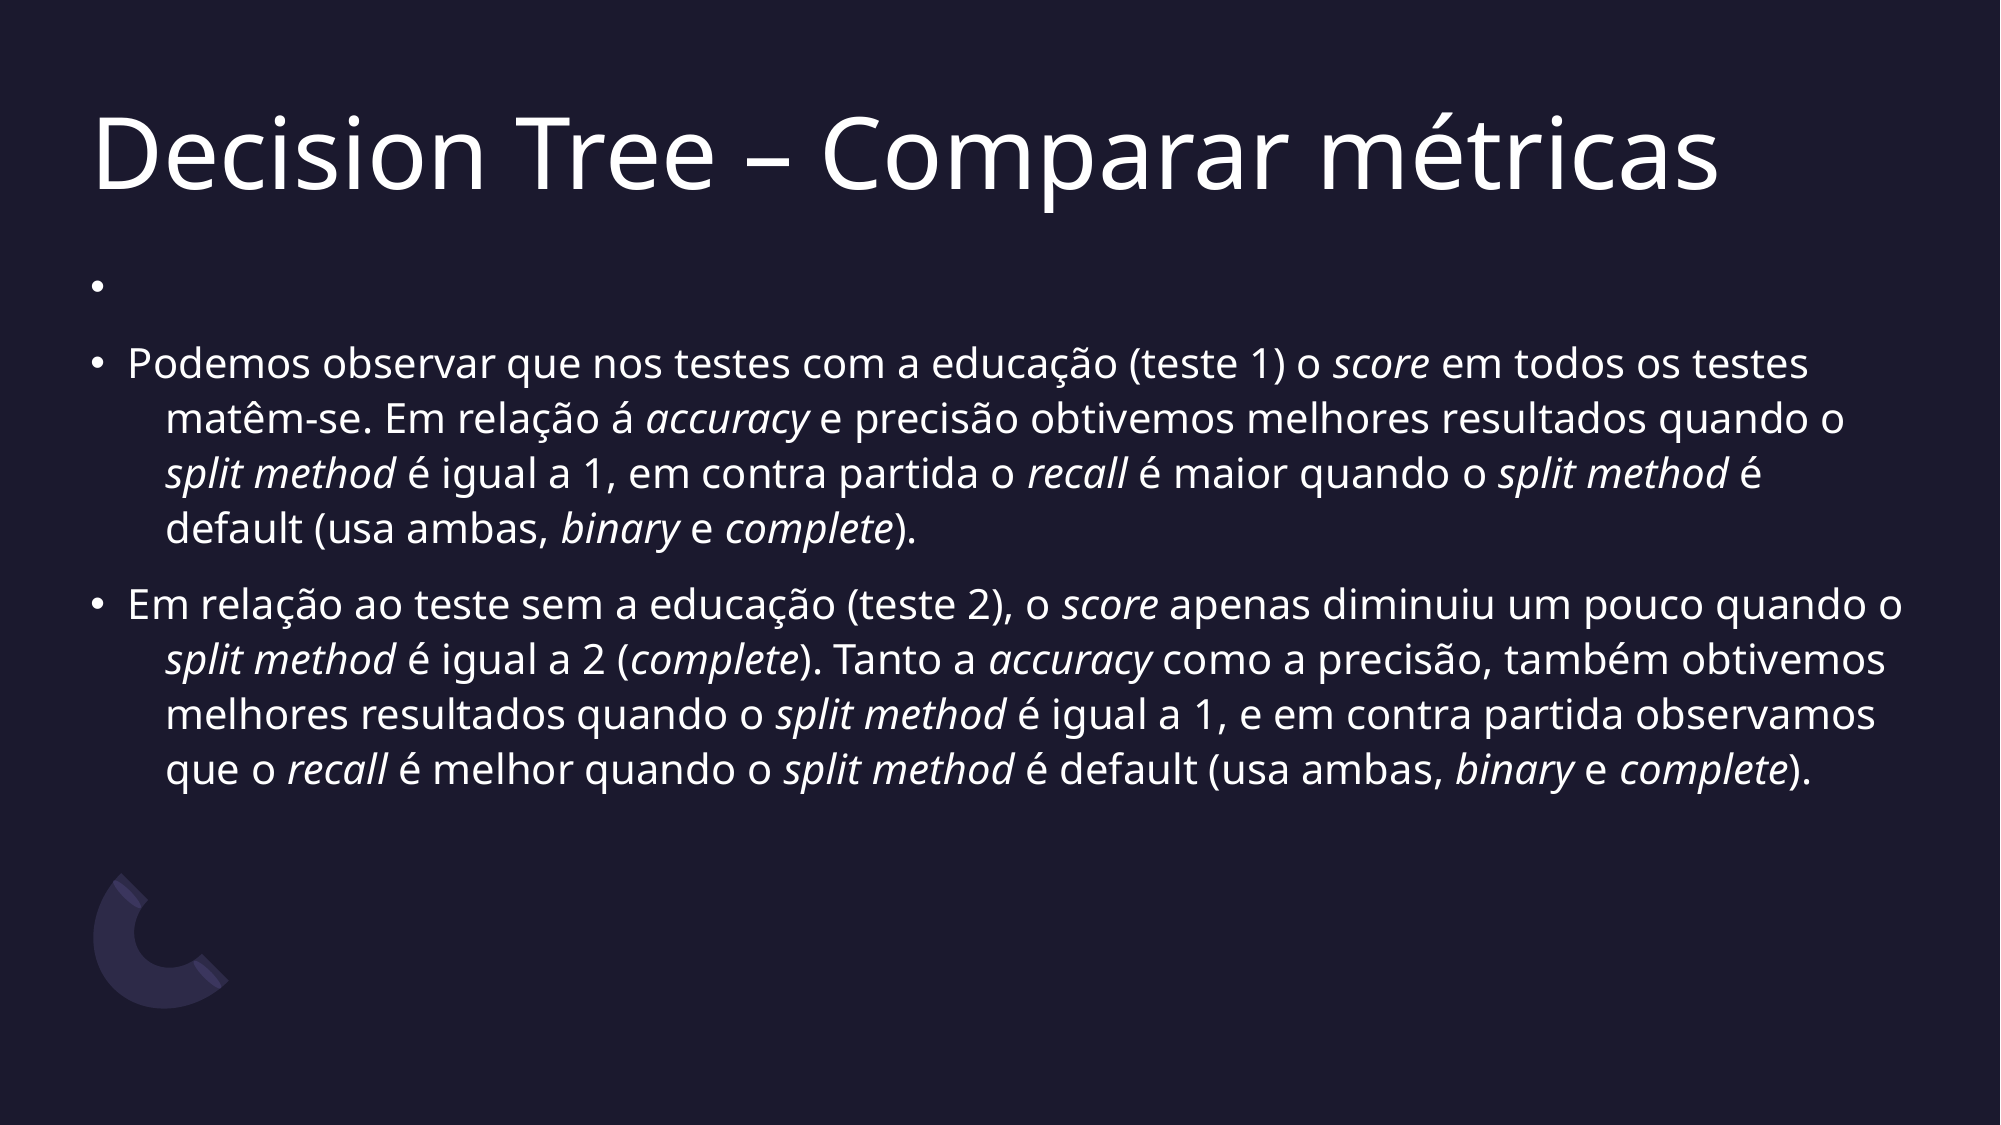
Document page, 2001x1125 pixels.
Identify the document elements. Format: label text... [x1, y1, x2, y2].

list Podemos observar que nos testes com a educação (teste 1) o score em todos os testes matêm-se. Em relação á accuracy e precisão obtivemos melhores resultados quando o split method é igual a 1, em contra partida o recall é maior quando o split method é default (usa ambas, binary e complete). Em relação ao teste sem a educação (teste 2), o score apenas diminuiu um pouco quando o split method é igual a 2 (complete). Tanto a accuracy como a precisão, também obtivemos melhores resultados quando o split method é igual a 1, e em contra partida observamos que o recall é melhor quando o split method é default (usa ambas, binary e complete). [90, 260, 1910, 1000]
title Decision Tree – Comparar métricas [90, 90, 1910, 260]
